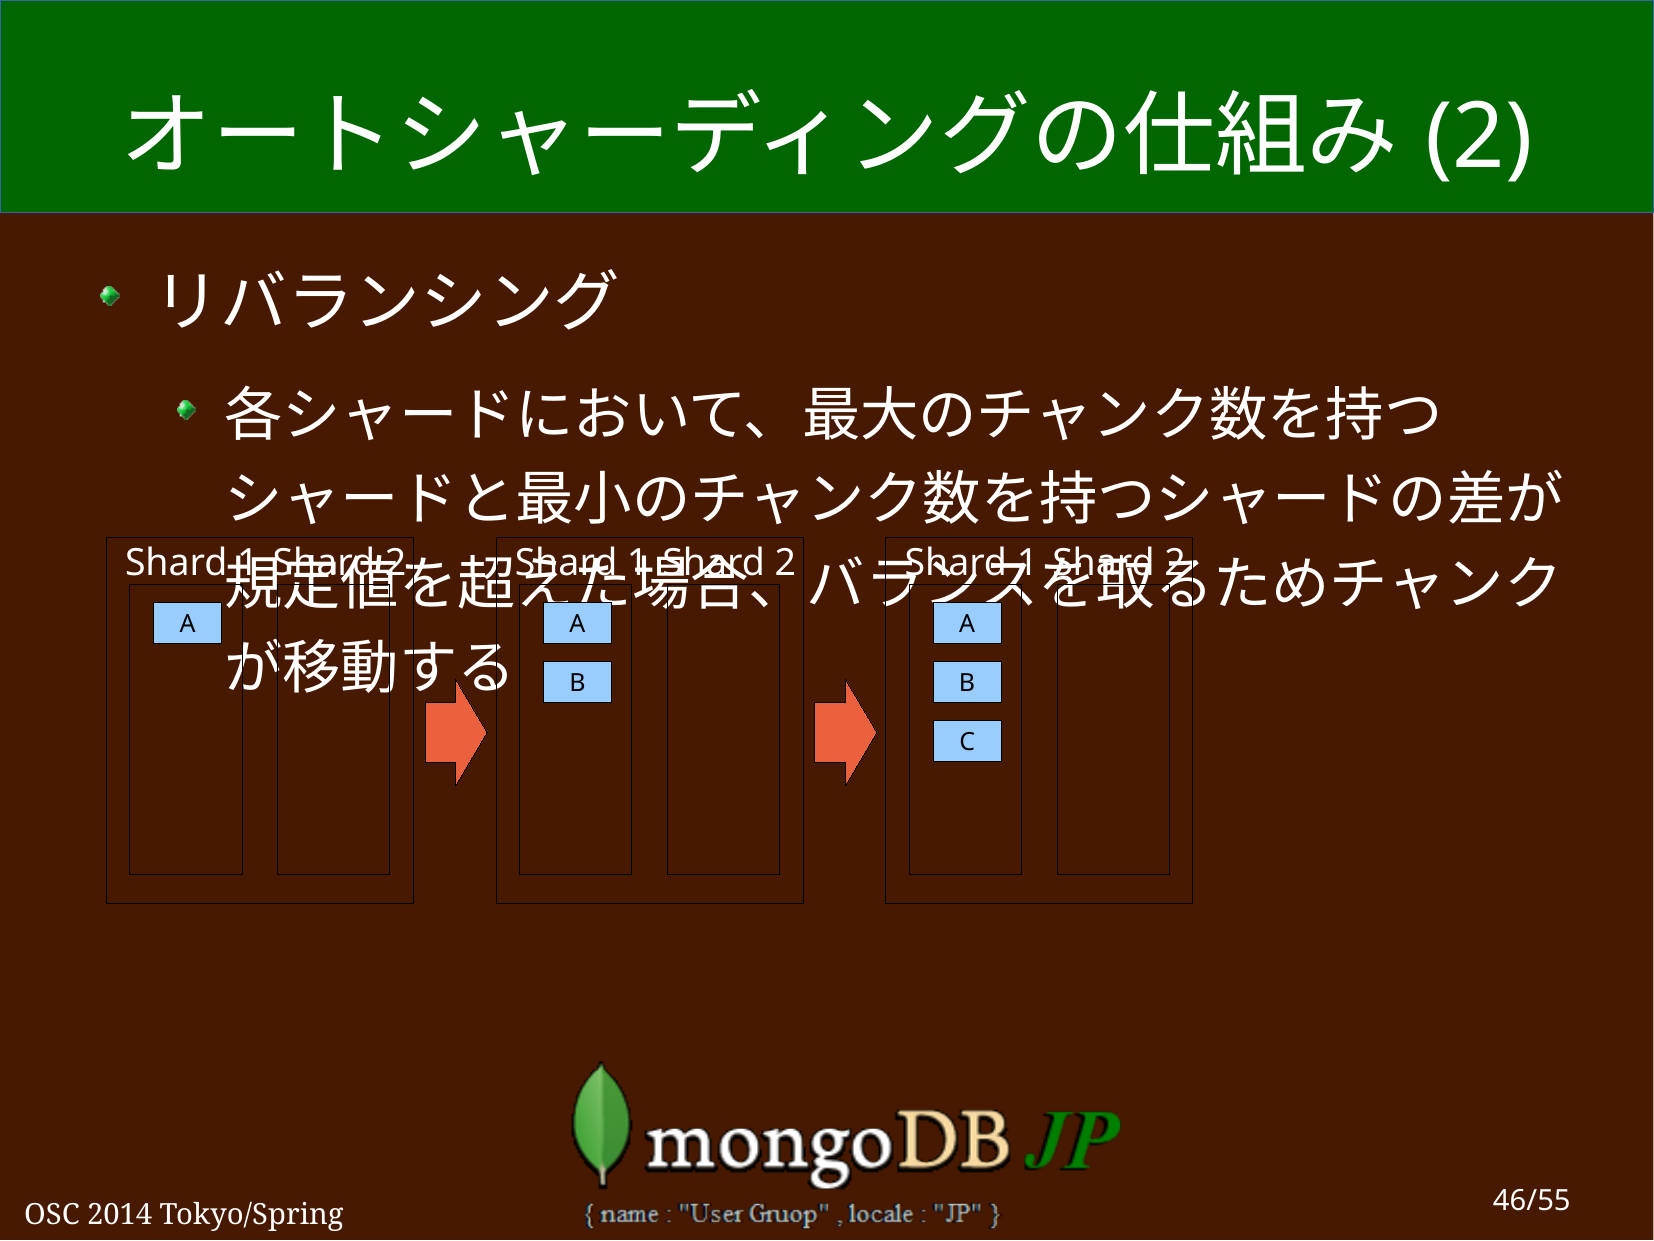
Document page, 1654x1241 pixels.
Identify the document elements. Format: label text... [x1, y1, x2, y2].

text_box Shard 1 [496, 528, 643, 591]
text_box A [543, 602, 612, 644]
text_box B [933, 661, 1002, 703]
text_box [425, 679, 488, 786]
text_box [814, 679, 877, 786]
text_box Shard 1 [106, 528, 253, 591]
text_box Shard 2 [1033, 528, 1205, 591]
picture [566, 1066, 1140, 1241]
title オートシャーディングの仕組み(2) [82, 49, 1571, 207]
text_box Shard 2 [253, 528, 426, 591]
text_box Shard 1 [885, 528, 1033, 591]
text_box A [933, 602, 1002, 644]
text_box Shard 2 [643, 528, 815, 591]
text_box C [933, 720, 1002, 762]
text_box B [543, 661, 612, 703]
list リバランシング 各シャードにおいて、最大のチャンク数を持つシャードと最小のチャンク数を持つシャードの差が規定値を超えた場合、バランスを取るためチャンクが移動する 新規にシャードを追加した場合も同様にリバランシングが起きる [82, 247, 1571, 1066]
text_box A [153, 602, 222, 644]
